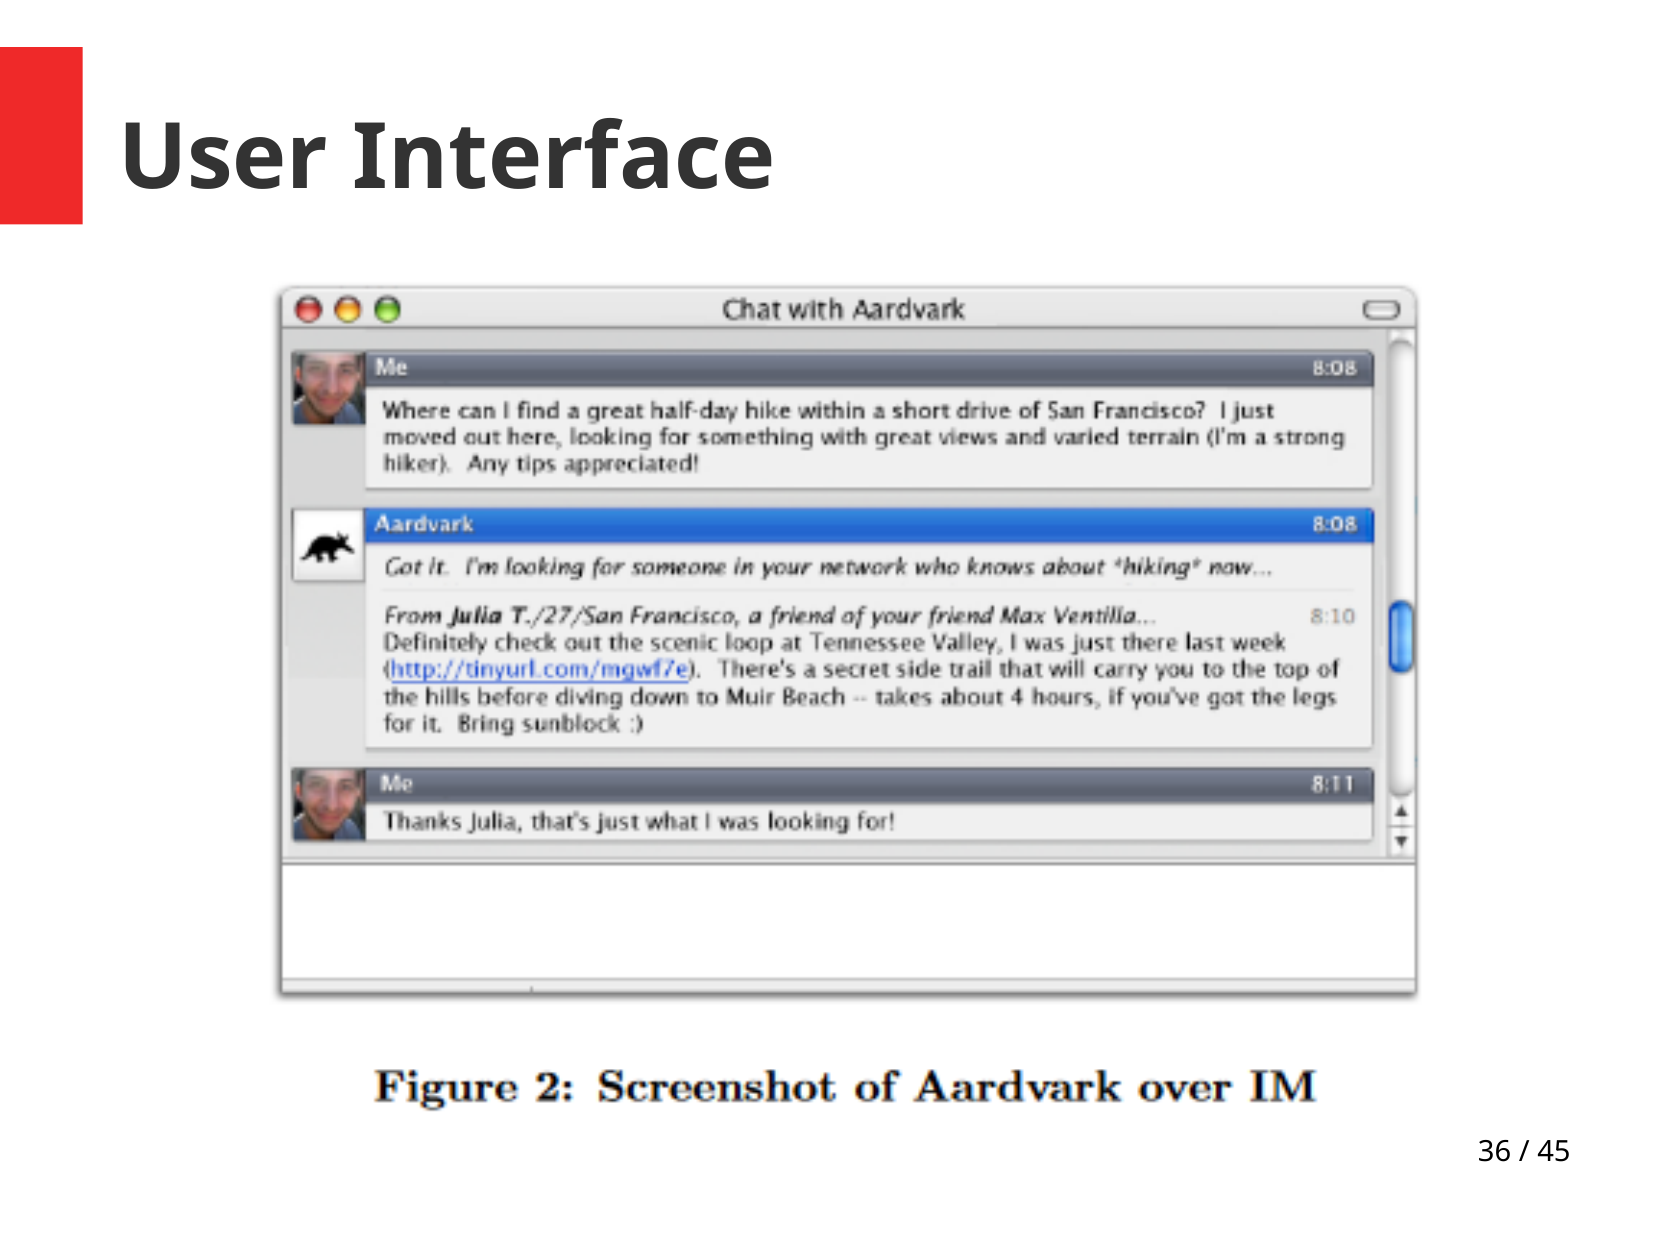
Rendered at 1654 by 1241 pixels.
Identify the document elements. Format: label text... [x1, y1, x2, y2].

title User Interface [118, 49, 1571, 257]
picture [240, 255, 1456, 1143]
